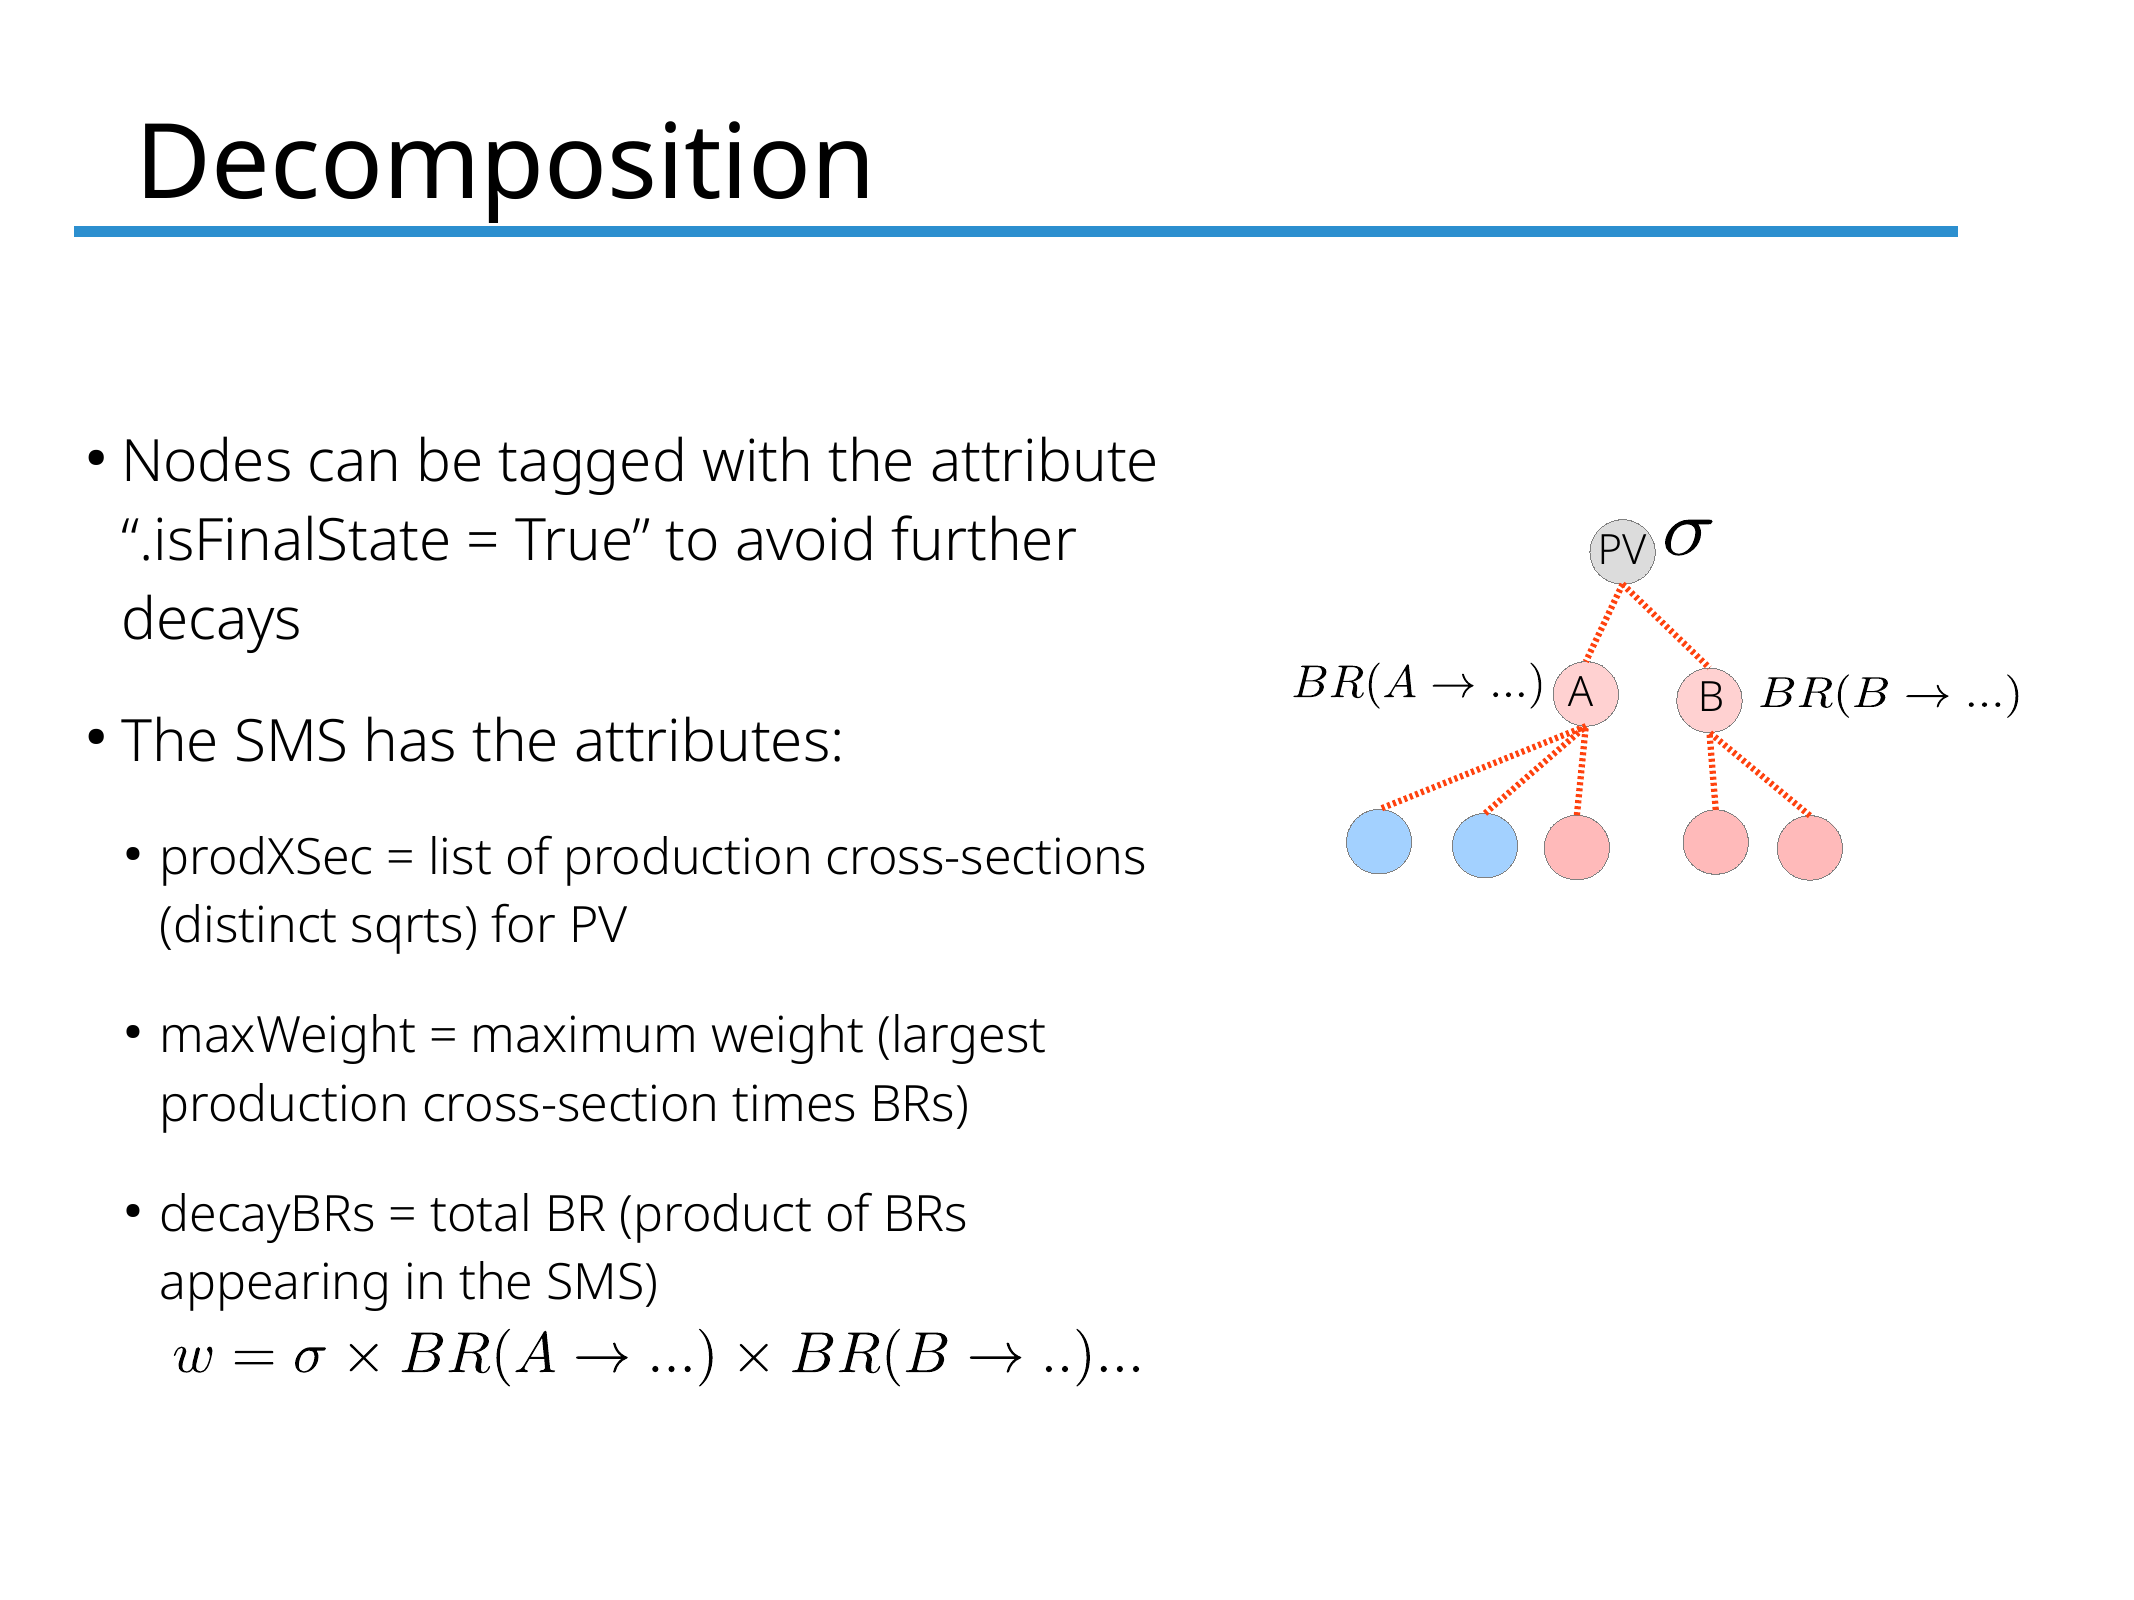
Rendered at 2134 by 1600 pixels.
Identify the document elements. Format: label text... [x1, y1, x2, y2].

text_box [1760, 674, 2019, 718]
text_box [1544, 815, 1610, 880]
text_box A [1553, 653, 1613, 727]
text_box B [1683, 659, 1745, 733]
text_box [1683, 809, 1749, 875]
text_box [1613, 676, 1619, 712]
text_box [1452, 813, 1518, 878]
text_box [1293, 662, 1542, 709]
text_box [1671, 519, 1713, 556]
text_box [1346, 809, 1412, 874]
text_box [173, 1328, 1140, 1387]
text_box Decomposition [111, 70, 901, 243]
text_box [1777, 815, 1843, 881]
text_box PV [1582, 512, 1671, 585]
text_box [1676, 681, 1683, 720]
text_box Nodes can be tagged with the attribute “.isFinalState = True” to avoid further decays The SMS has the attributes: prodXSec = list of production cross-sections (distinct sqrts) for PV maxWeight = maximum weight (largest production cross-section times BRs) decayBRs = total BR (product of BRs appearing in the SMS) [70, 411, 1217, 1246]
